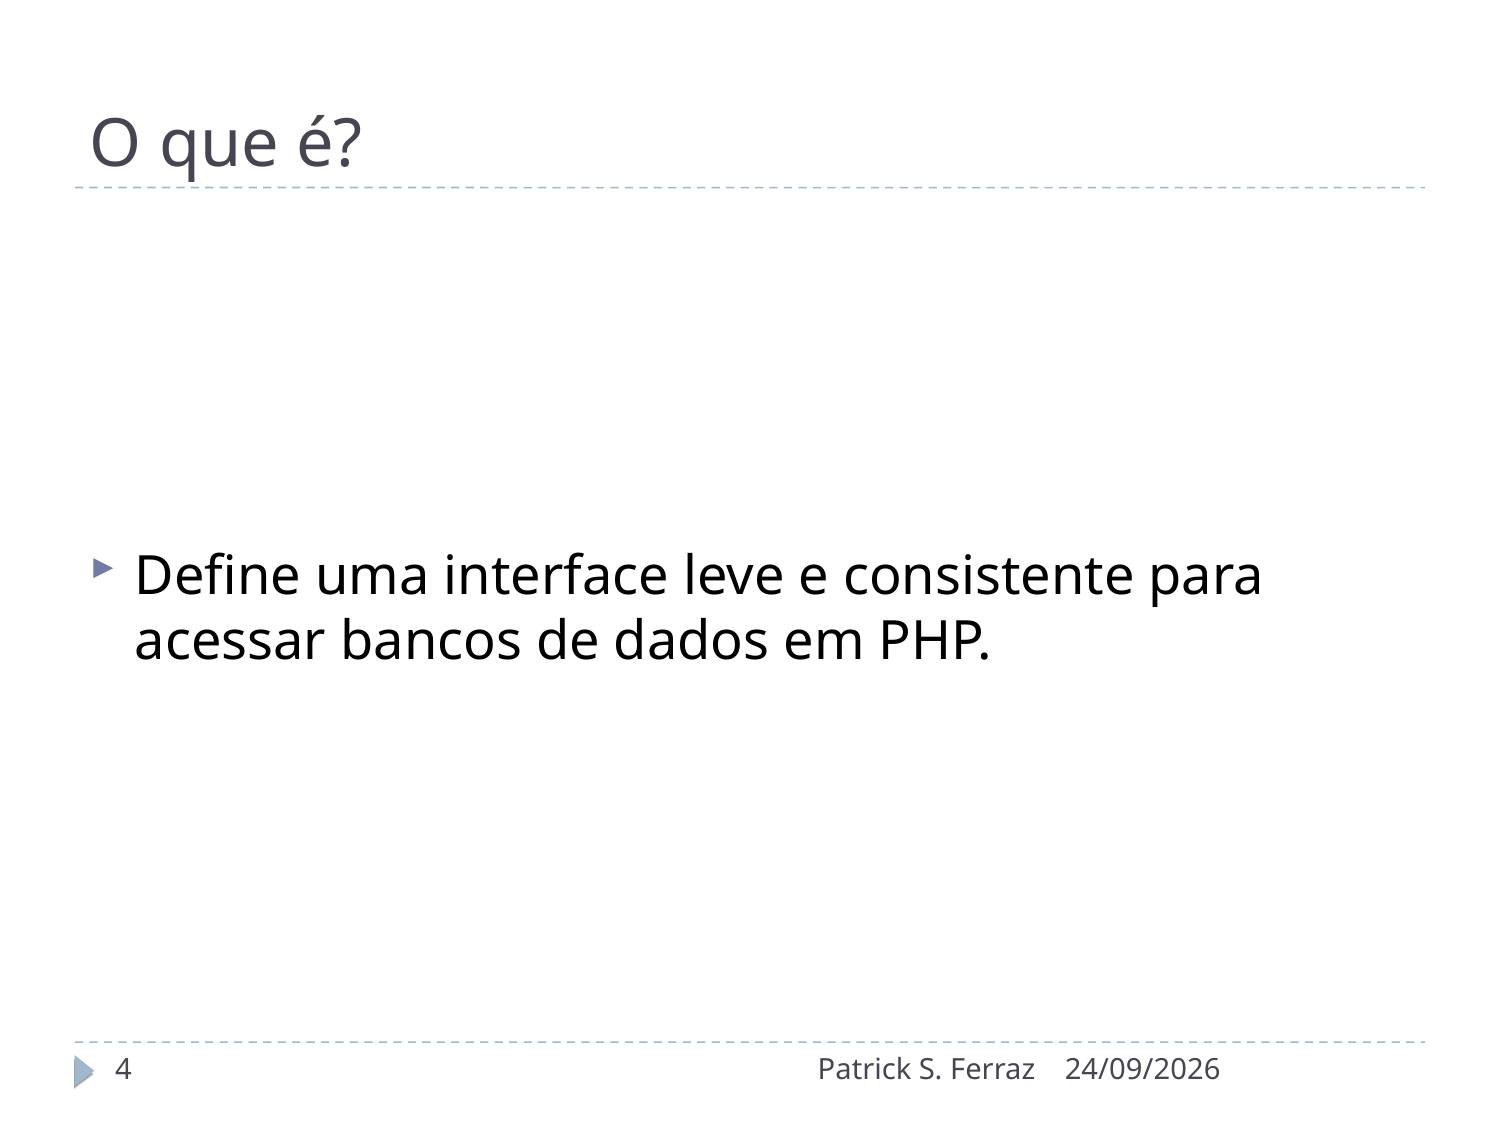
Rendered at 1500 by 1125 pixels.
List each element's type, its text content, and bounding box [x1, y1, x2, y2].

list Define uma interface leve e consistente para acessar bancos de dados em PHP. [75, 200, 1425, 1010]
slide_number <número> [100, 1042, 426, 1103]
title O que é? [75, 24, 1425, 188]
footer Patrick S. Ferraz [475, 1042, 1051, 1103]
slide_number 08/07/2017 [1051, 1042, 1426, 1103]
